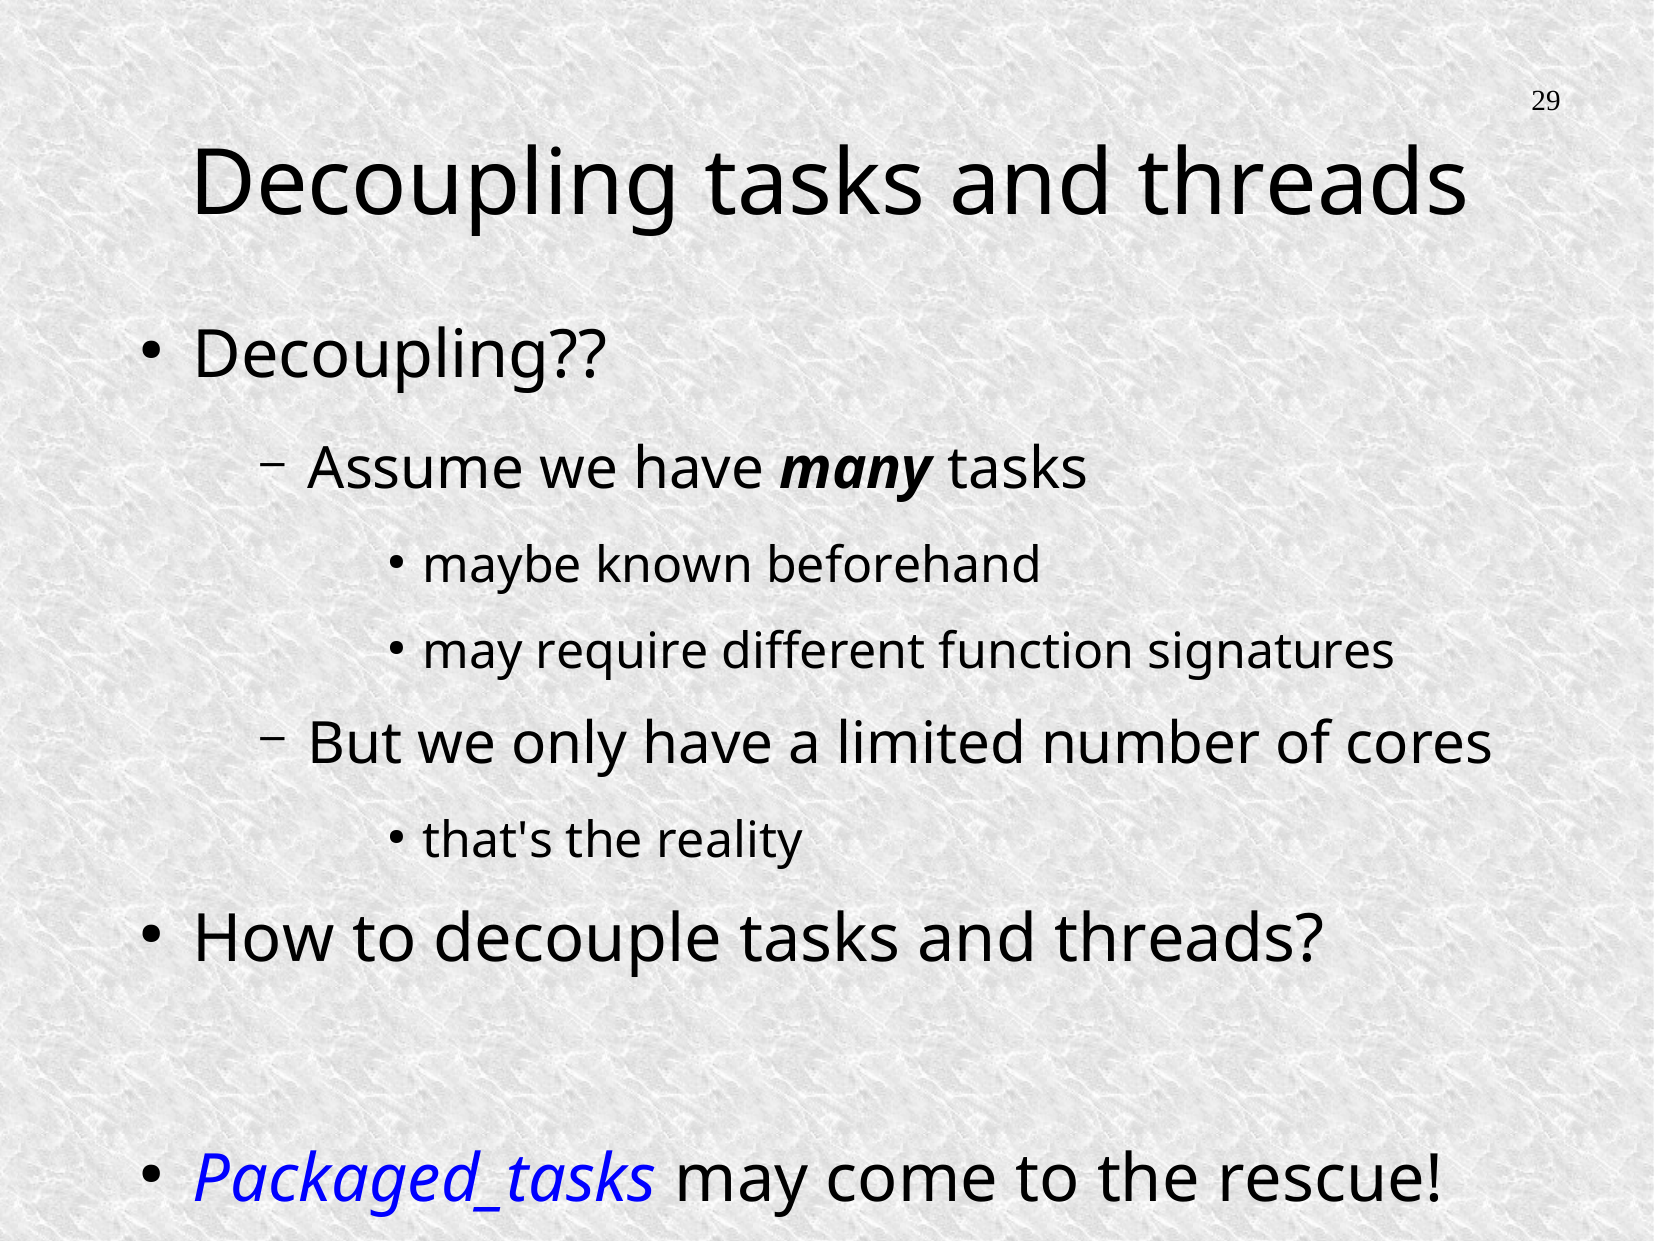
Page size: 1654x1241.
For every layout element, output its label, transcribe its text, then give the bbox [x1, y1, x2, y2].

list Decoupling?? Assume we have many tasks maybe known beforehand may require different function signatures But we only have a limited number of cores that's the reality How to decouple tasks and threads? Packaged_tasks may come to the rescue! [121, 305, 1622, 1139]
picture [0, 0, 1654, 1241]
title Decoupling tasks and threads [123, 73, 1536, 284]
